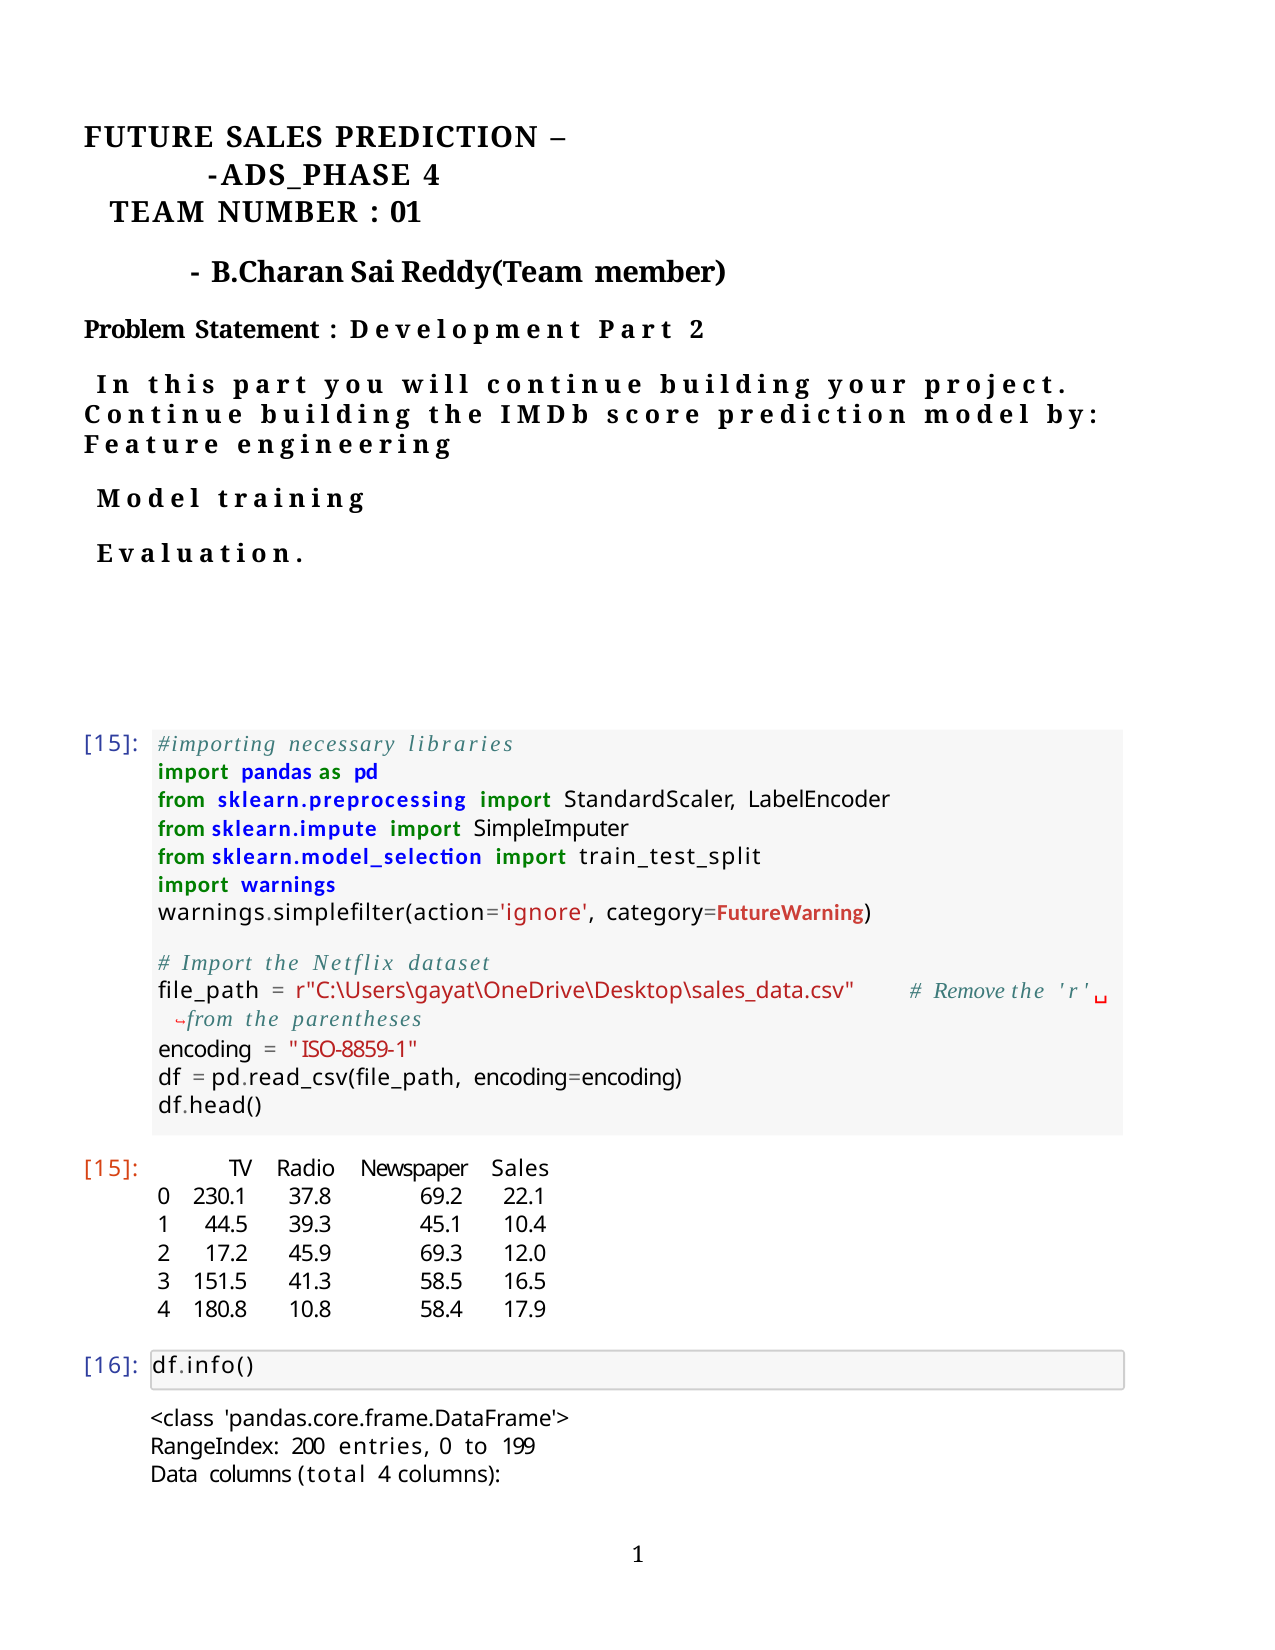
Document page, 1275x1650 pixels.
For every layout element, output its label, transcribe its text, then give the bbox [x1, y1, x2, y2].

text_box 69.2 22.1 45.1 10.4 69.3 12.0 58.5 16.5 58.4 17.9 [417, 1179, 554, 1325]
text_box [625, 1534, 650, 1571]
text_box [15]: [82, 726, 146, 759]
text_box FUTURE SALES PREDICTION – -ADS_PHASE 4 TEAM NUMBER : 01 - B.Charan Sai Reddy(Team member) Problem Statement : Development Part 2 In this part you will continue building your project. Continue building the IMDb score prediction model by: Feature engineering Model training Evaluation. [82, 115, 1110, 572]
text_box TV Radio Newspaper Sales [226, 1151, 554, 1184]
text_box [15]: [82, 1151, 146, 1184]
text_box [594, 1349, 1126, 1391]
text_box #importing necessary libraries import pandas as pd from sklearn.preprocessing import StandardScaler, LabelEncoder from sklearn.impute import SimpleImputer from sklearn.model_selection import train_test_split import warnings warnings.simplefilter(action='ignore', category=FutureWarning) # Import the Netflix dataset file_path = r"C:\Users\gayat\OneDrive\Desktop\sales_data.csv" # Remove the 'r'␣ ↪from the parentheses encoding = "ISO-8859-1" df = pd.read_csv(file_path, encoding=encoding) df.head() [152, 729, 1123, 1136]
text_box 0 230.1 37.8 1 44.5 39.3 2 17.2 45.9 3 151.5 41.3 4 180.8 10.8 [155, 1179, 339, 1325]
text_box [16]: df.info() <class 'pandas.core.frame.DataFrame'> RangeIndex: 200 entries, 0 to 199 Data columns (total 4 columns): [82, 1348, 594, 1496]
